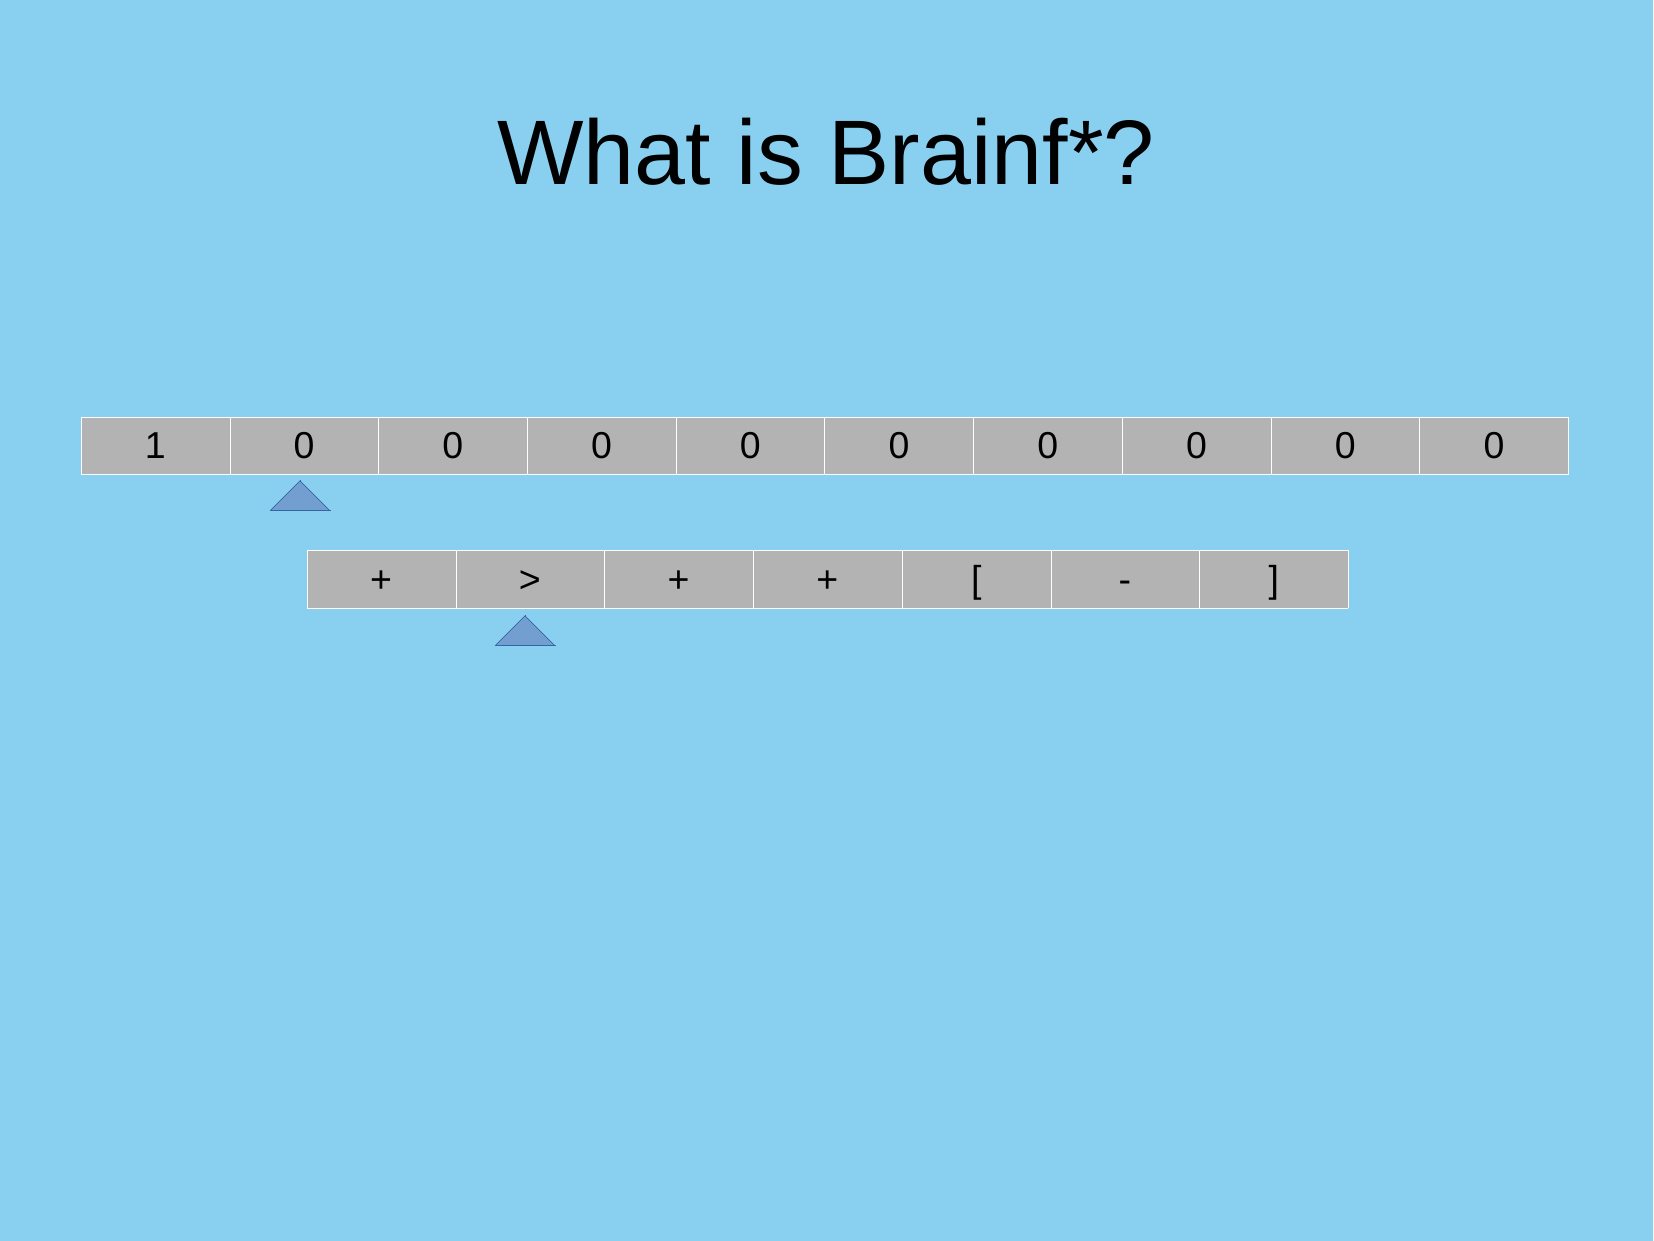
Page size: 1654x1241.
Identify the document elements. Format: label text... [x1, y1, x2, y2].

table_header 0 [1123, 418, 1271, 474]
table_header > [457, 551, 604, 608]
table_header 0 [379, 418, 527, 474]
title What is Brainf*? [82, 49, 1571, 257]
table_header 1 [82, 418, 230, 474]
table_header 0 [1420, 418, 1568, 474]
table_header 0 [231, 418, 378, 474]
table_header 0 [825, 418, 973, 474]
table_header + [754, 551, 902, 608]
table_header [ [903, 551, 1051, 608]
text_box [270, 480, 331, 511]
table_header 0 [1272, 418, 1419, 474]
table_header 0 [974, 418, 1122, 474]
table_header + [605, 551, 753, 608]
table_header ] [1200, 551, 1348, 608]
text_box [495, 615, 556, 646]
table_header - [1052, 551, 1199, 608]
table_header 0 [677, 418, 824, 474]
table_header + [308, 551, 456, 608]
table_header 0 [528, 418, 676, 474]
